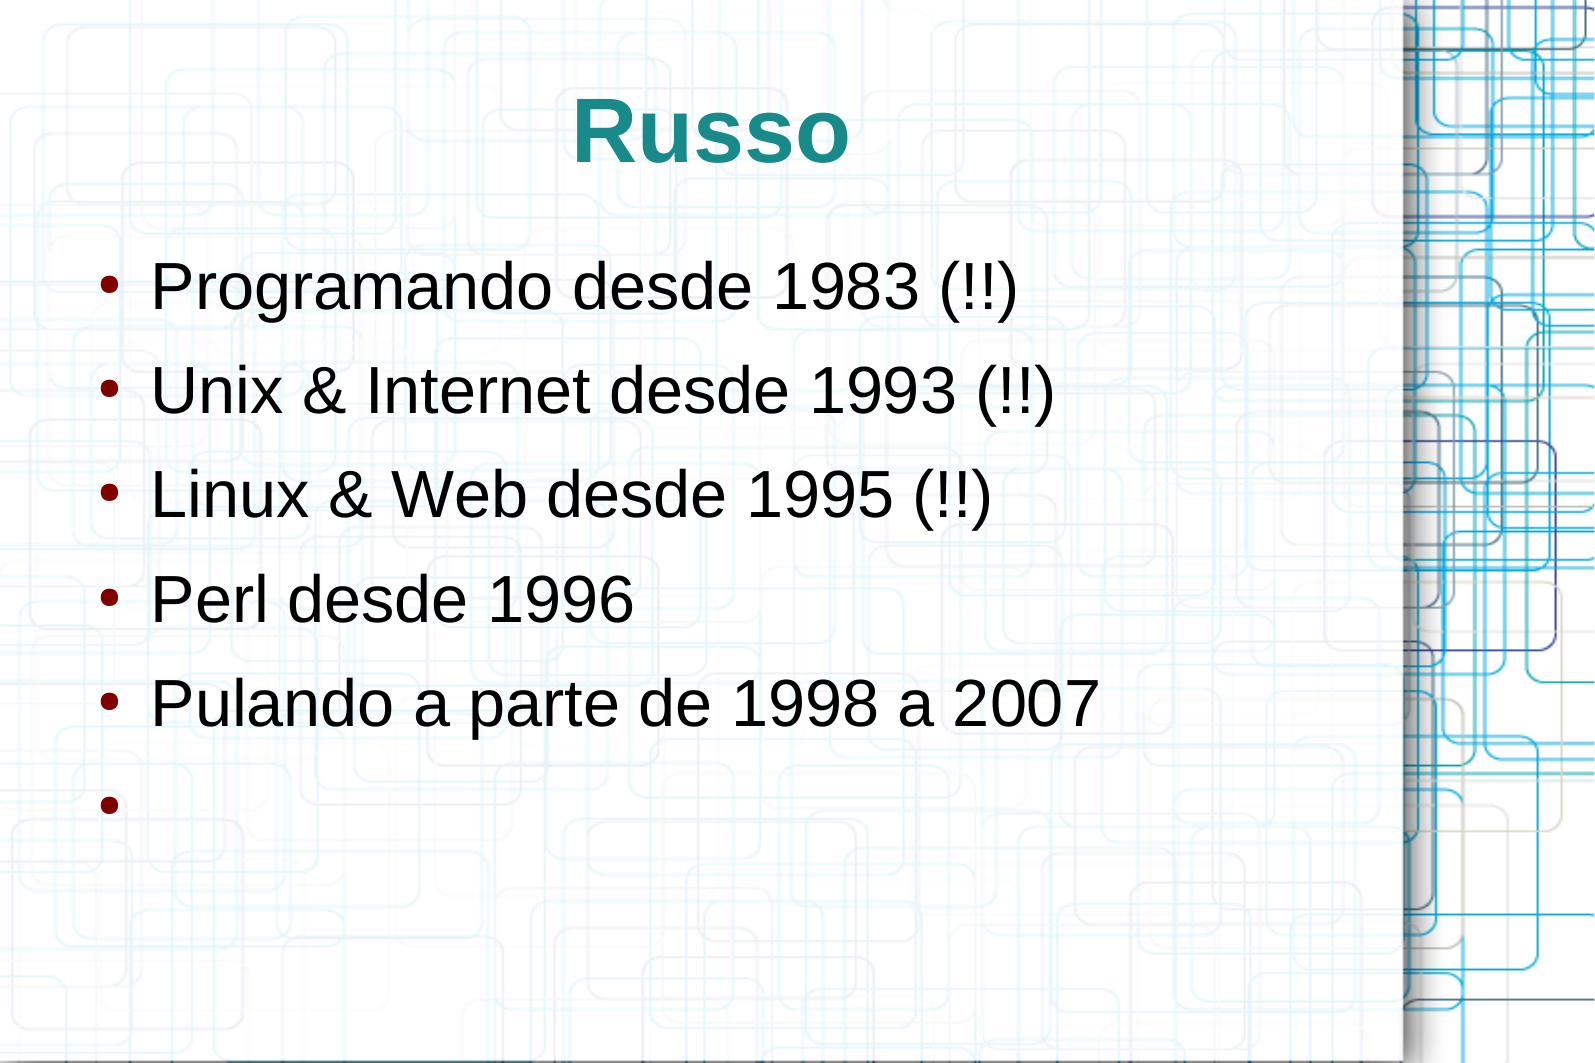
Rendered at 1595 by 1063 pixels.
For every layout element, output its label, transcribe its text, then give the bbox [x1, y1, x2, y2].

title Russo [56, 49, 1367, 213]
list Programando desde 1983 (!!) Unix & Internet desde 1993 (!!) Linux & Web desde 1995 (!!) Perl desde 1996 Pulando a parte de 1998 a 2007 [79, 248, 1367, 1063]
picture [0, 0, 1595, 1063]
